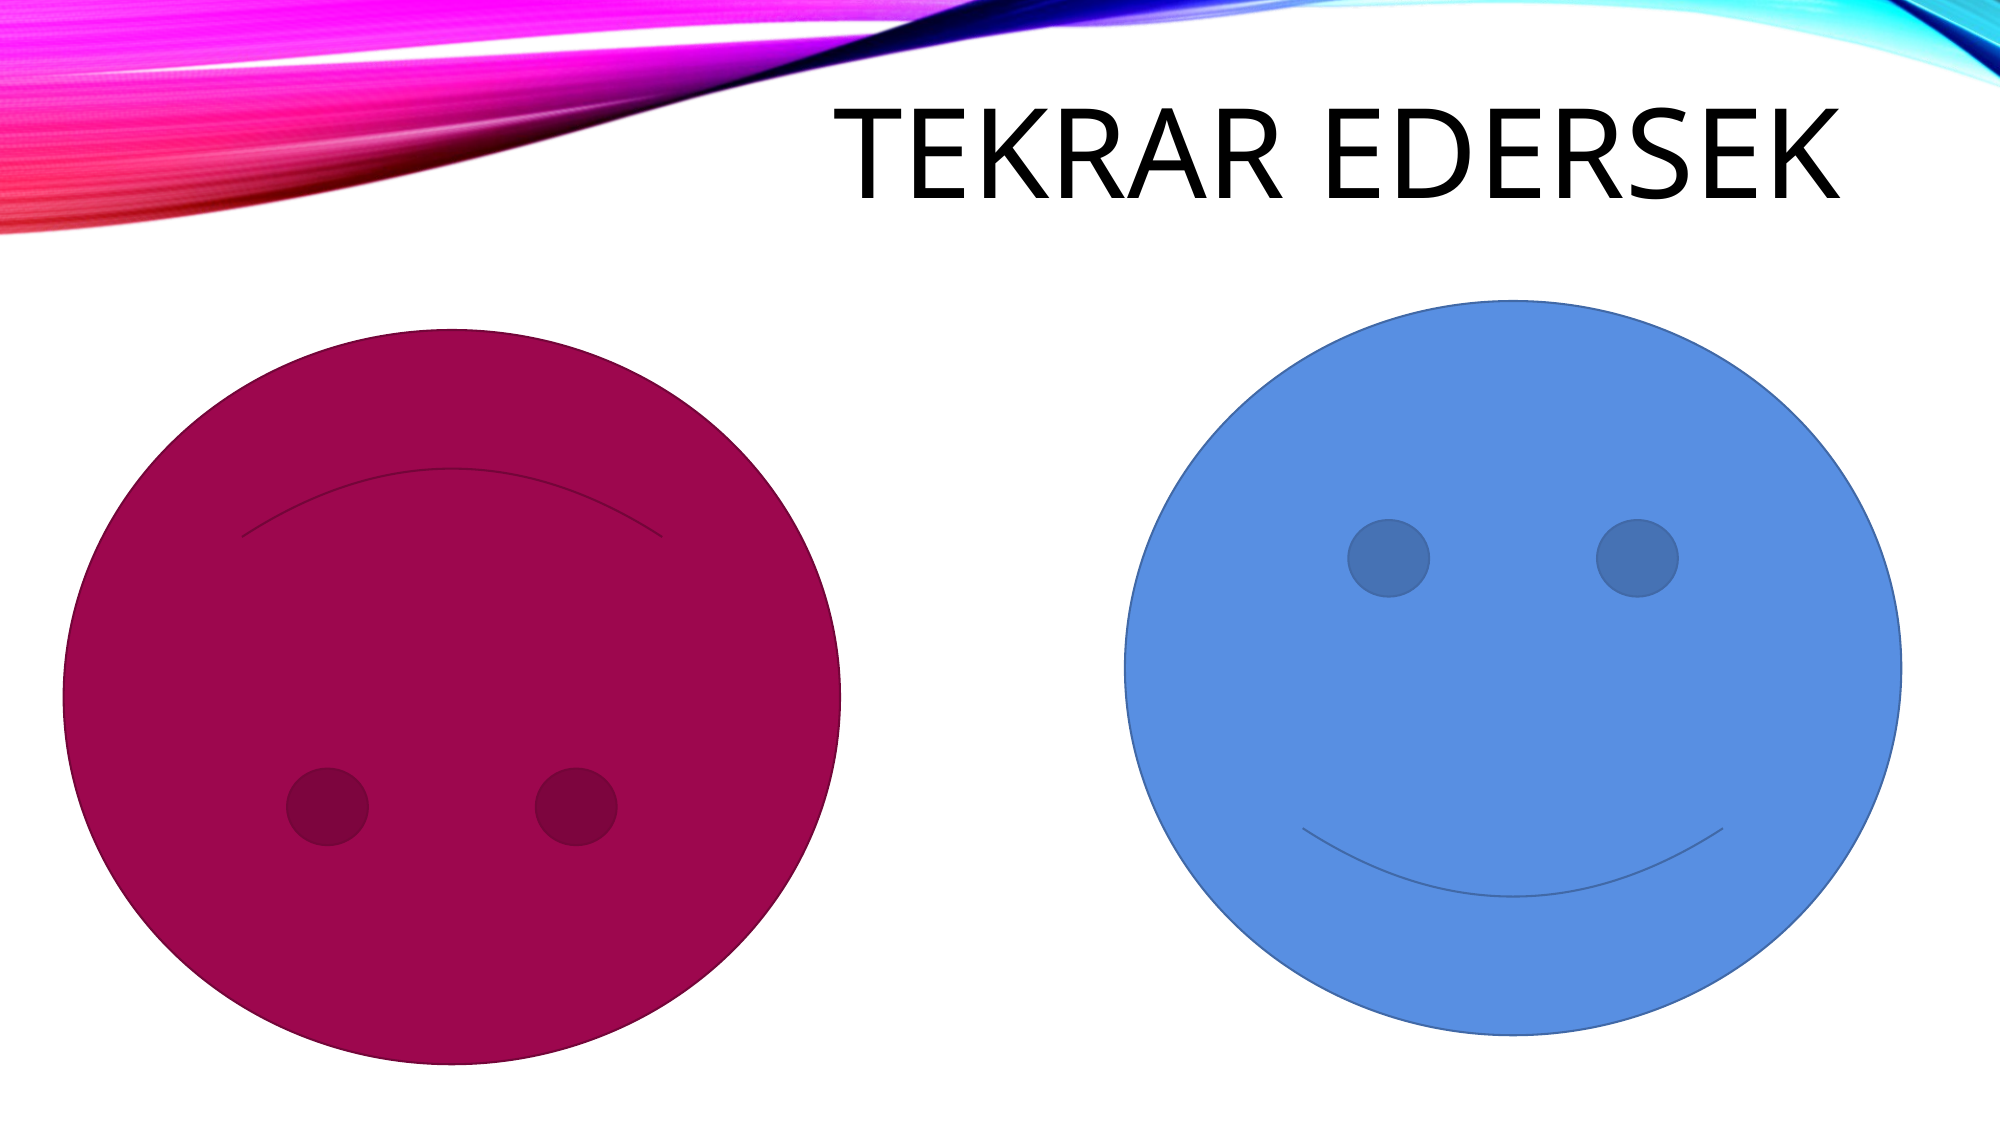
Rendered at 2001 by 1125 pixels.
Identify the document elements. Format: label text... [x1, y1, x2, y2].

title Tekrar edersek [784, 15, 1891, 302]
text_box [1124, 301, 1902, 1036]
text_box [63, 329, 841, 1065]
picture [0, 0, 2000, 237]
